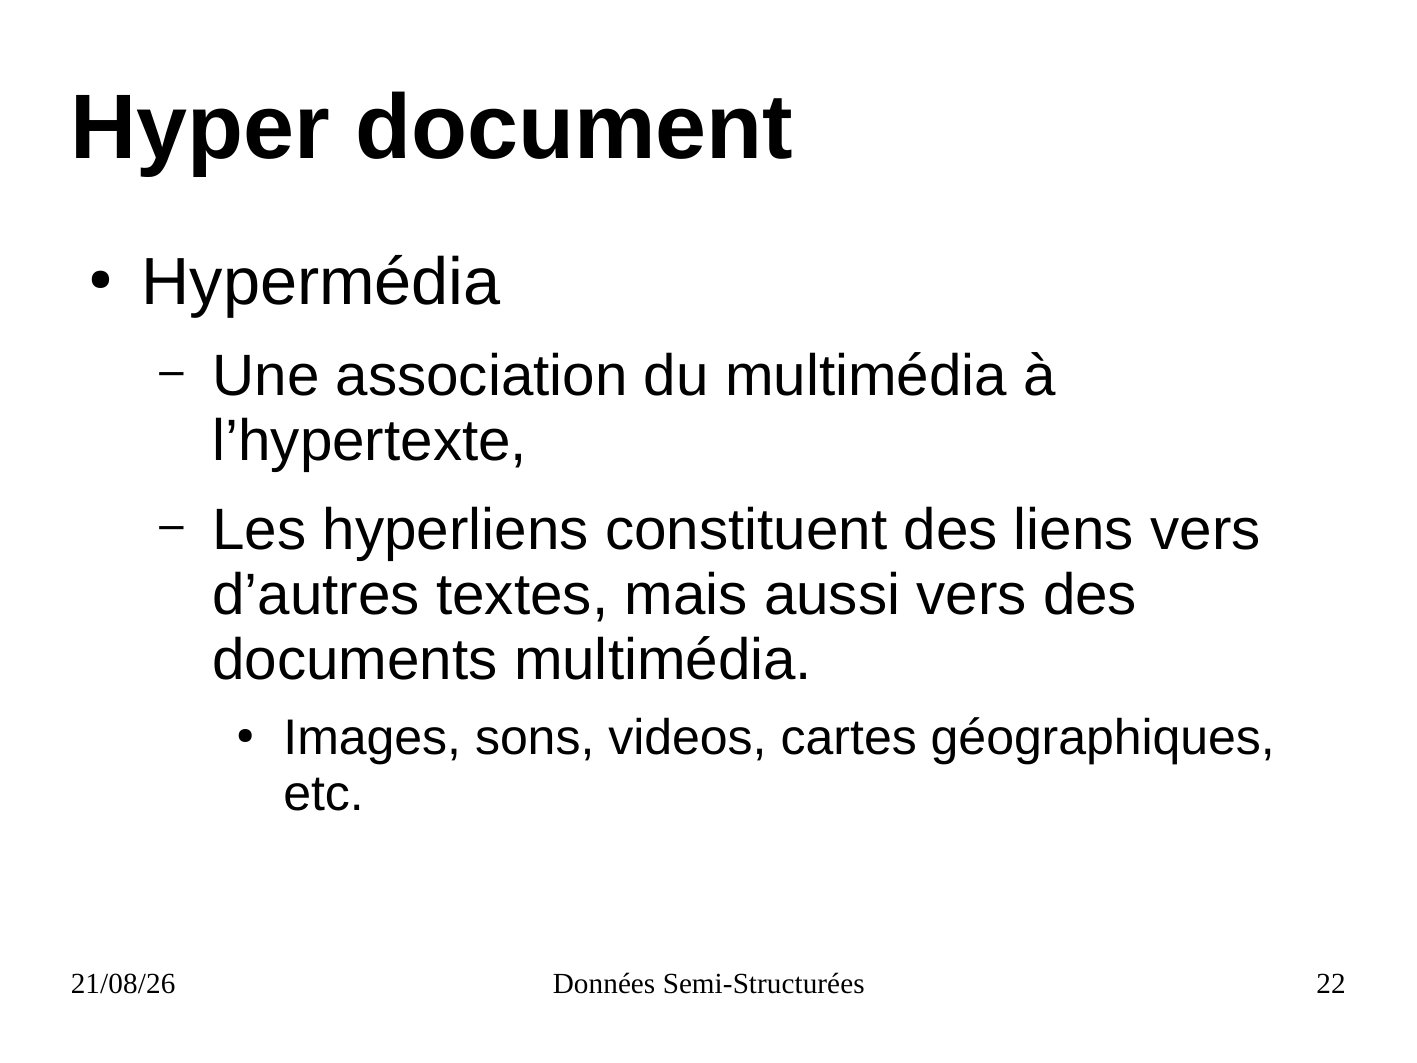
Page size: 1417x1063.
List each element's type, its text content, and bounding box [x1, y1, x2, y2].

list Hypermédia Une association du multimédia à l’hypertexte, Les hyperliens constituent des liens vers d’autres textes, mais aussi vers des documents multimédia. Images, sons, videos, cartes géographiques, etc. [70, 244, 1346, 925]
title Hyper document [70, 42, 1346, 212]
